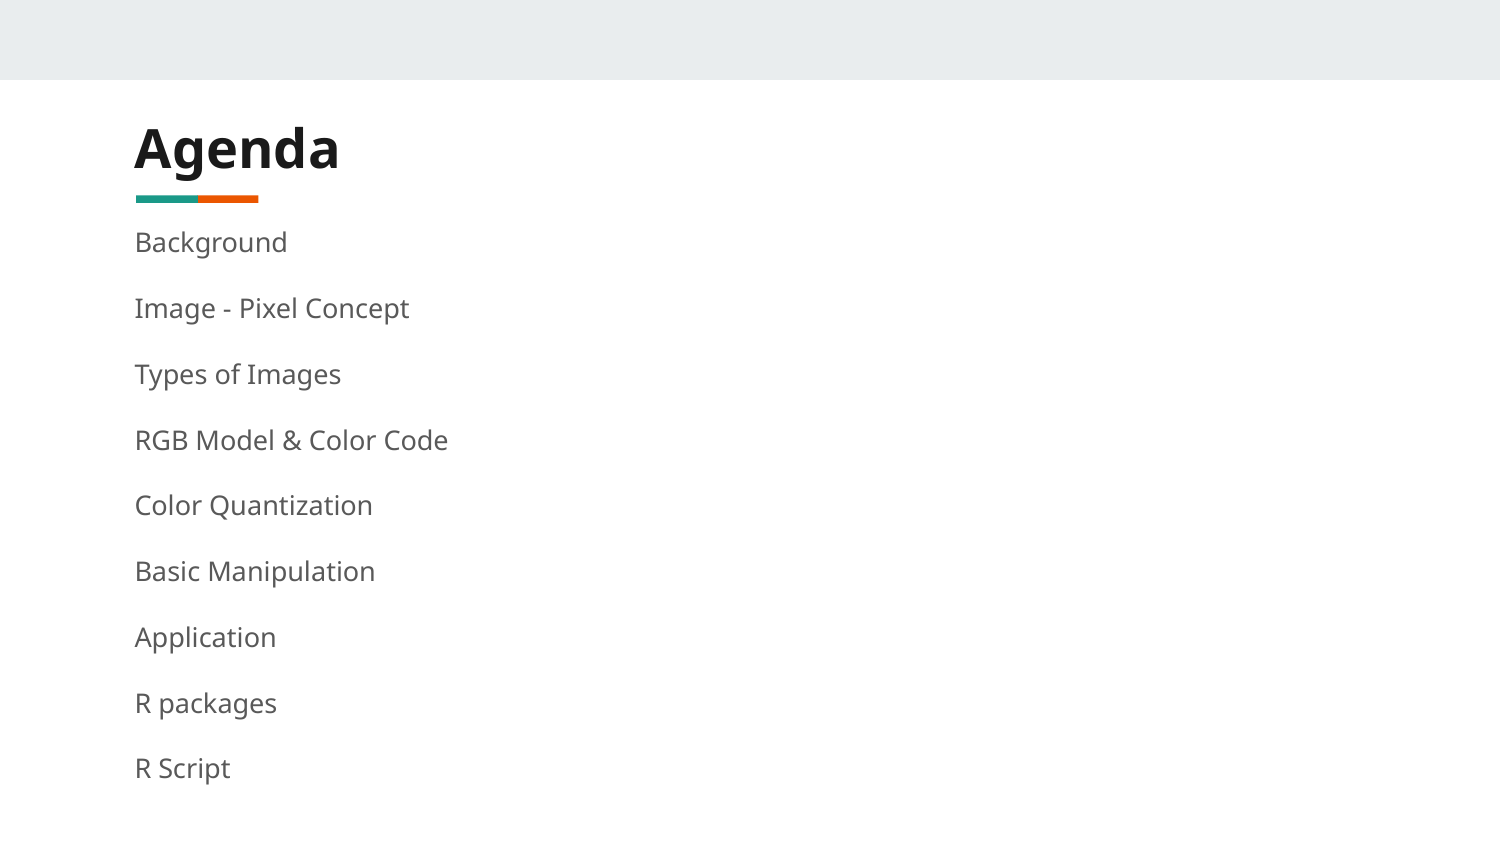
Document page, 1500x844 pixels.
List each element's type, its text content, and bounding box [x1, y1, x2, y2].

title Agenda [119, 99, 1381, 210]
list Background Image - Pixel Concept Types of Images RGB Model & Color Code Color Quantization Basic Manipulation Application R packages R Script [119, 210, 1381, 827]
